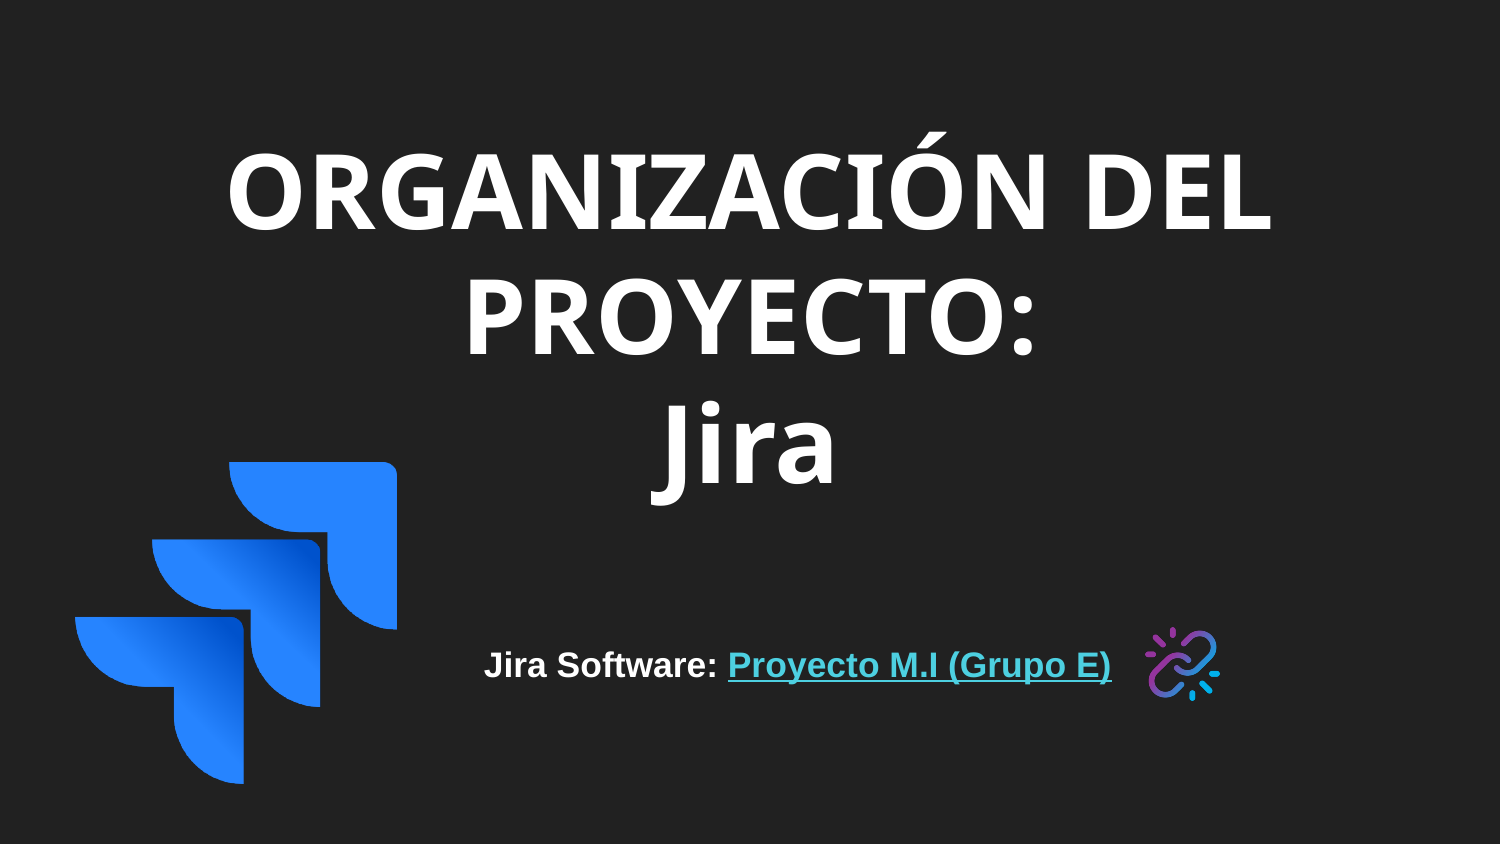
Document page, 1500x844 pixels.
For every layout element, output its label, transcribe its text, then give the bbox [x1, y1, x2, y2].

text_box Jira Software: Proyecto M.I (Grupo E) [468, 627, 1145, 700]
title ORGANIZACIÓN DEL PROYECTO: Jira [51, 92, 1449, 520]
picture [75, 462, 397, 784]
picture [1145, 627, 1220, 701]
